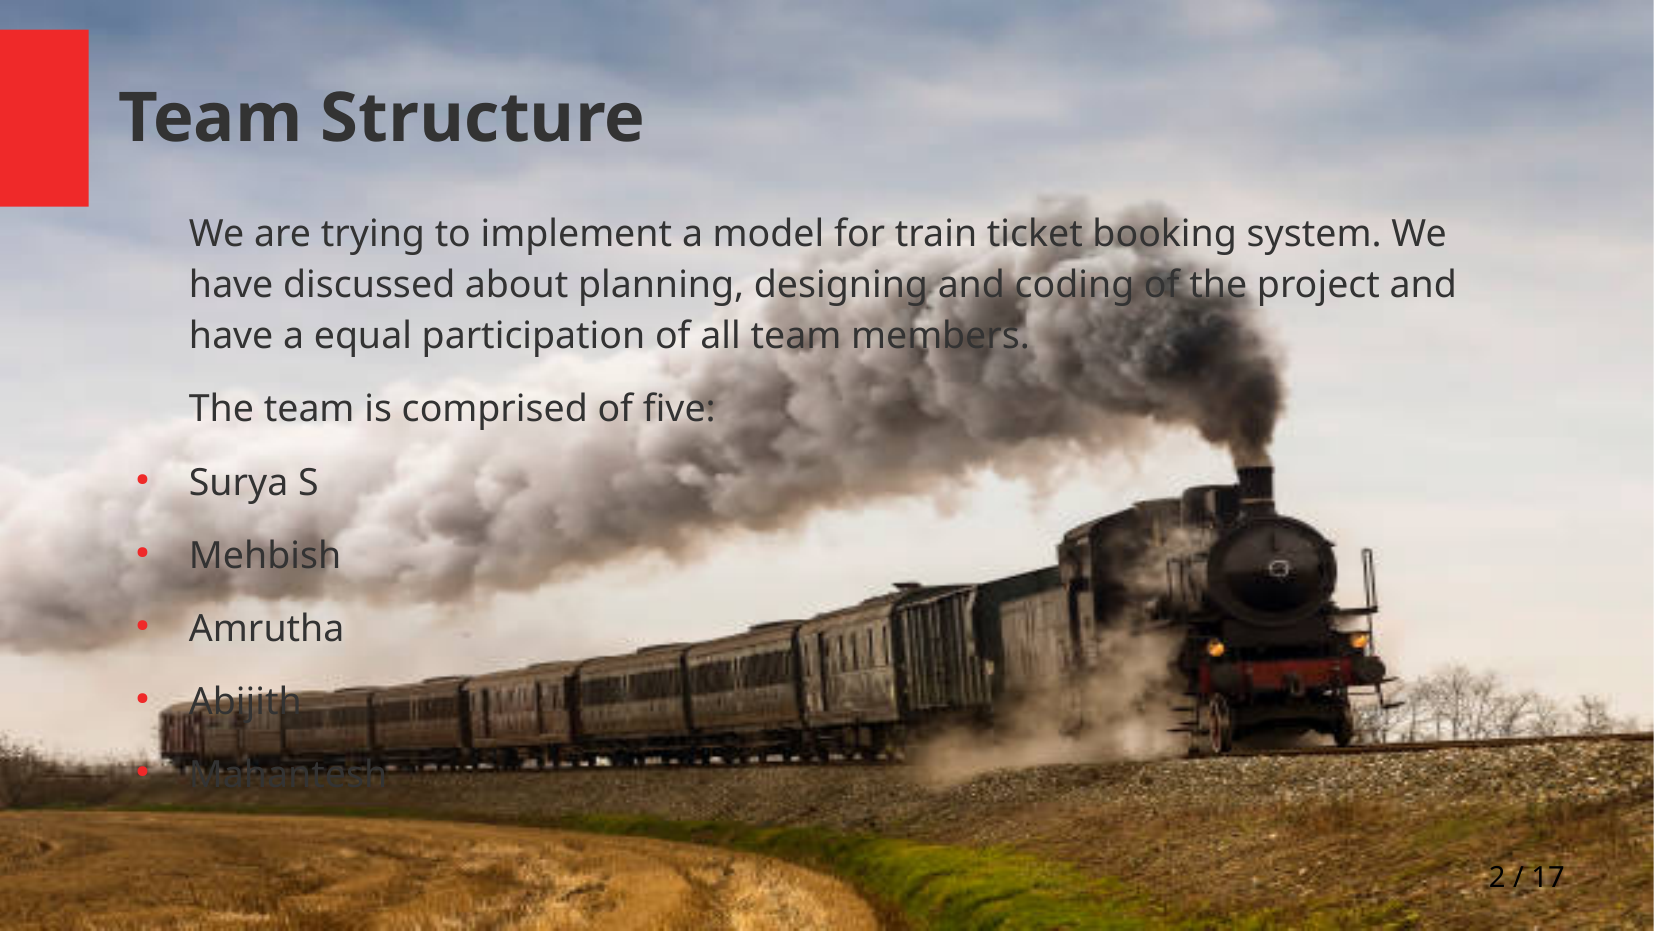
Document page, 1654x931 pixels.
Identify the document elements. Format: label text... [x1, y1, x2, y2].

picture [0, 0, 1654, 931]
list We are trying to implement a model for train ticket booking system. We have discussed about planning, designing and coding of the project and have a equal participation of all team members. The team is comprised of five: Surya S Mehbish Amrutha Abijith Mahantesh [118, 206, 1536, 827]
title Team Structure [118, 37, 1571, 193]
